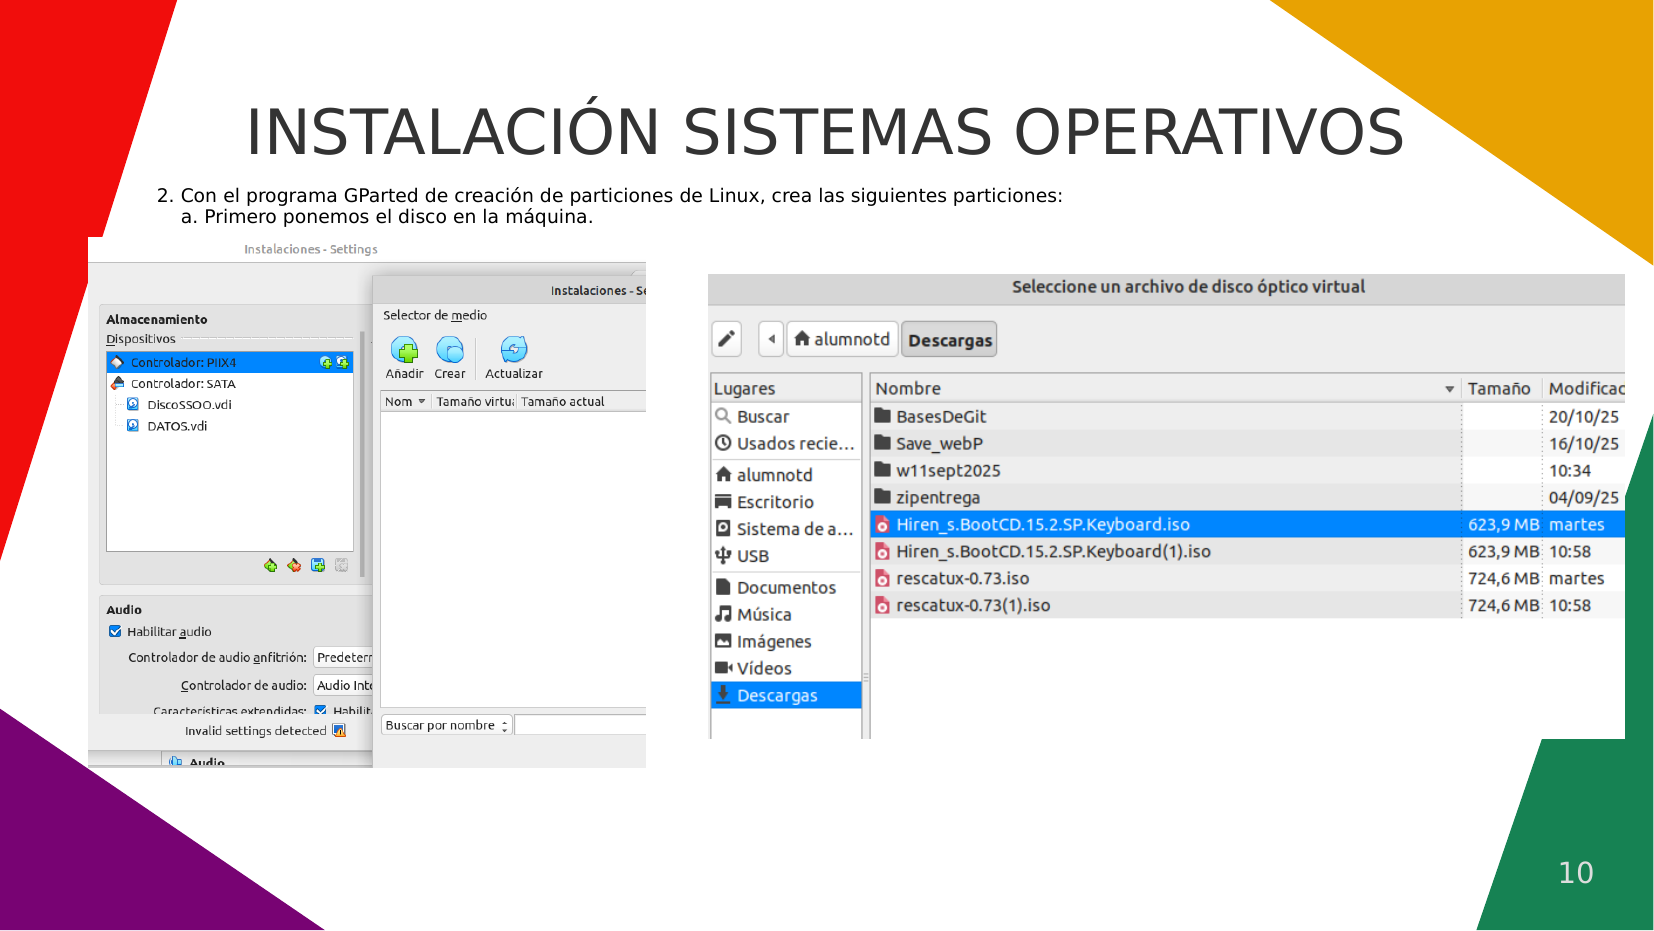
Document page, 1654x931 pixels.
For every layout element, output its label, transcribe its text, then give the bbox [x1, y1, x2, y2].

picture [708, 274, 1625, 739]
title INSTALACIÓN SISTEMAS OPERATIVOS [118, 59, 1536, 207]
picture [88, 237, 646, 768]
text_box 2. Con el programa GParted de creación de particiones de Linux, crea las siguientes particiones: a. Primero ponemos el disco en la máquina. [118, 177, 1093, 414]
